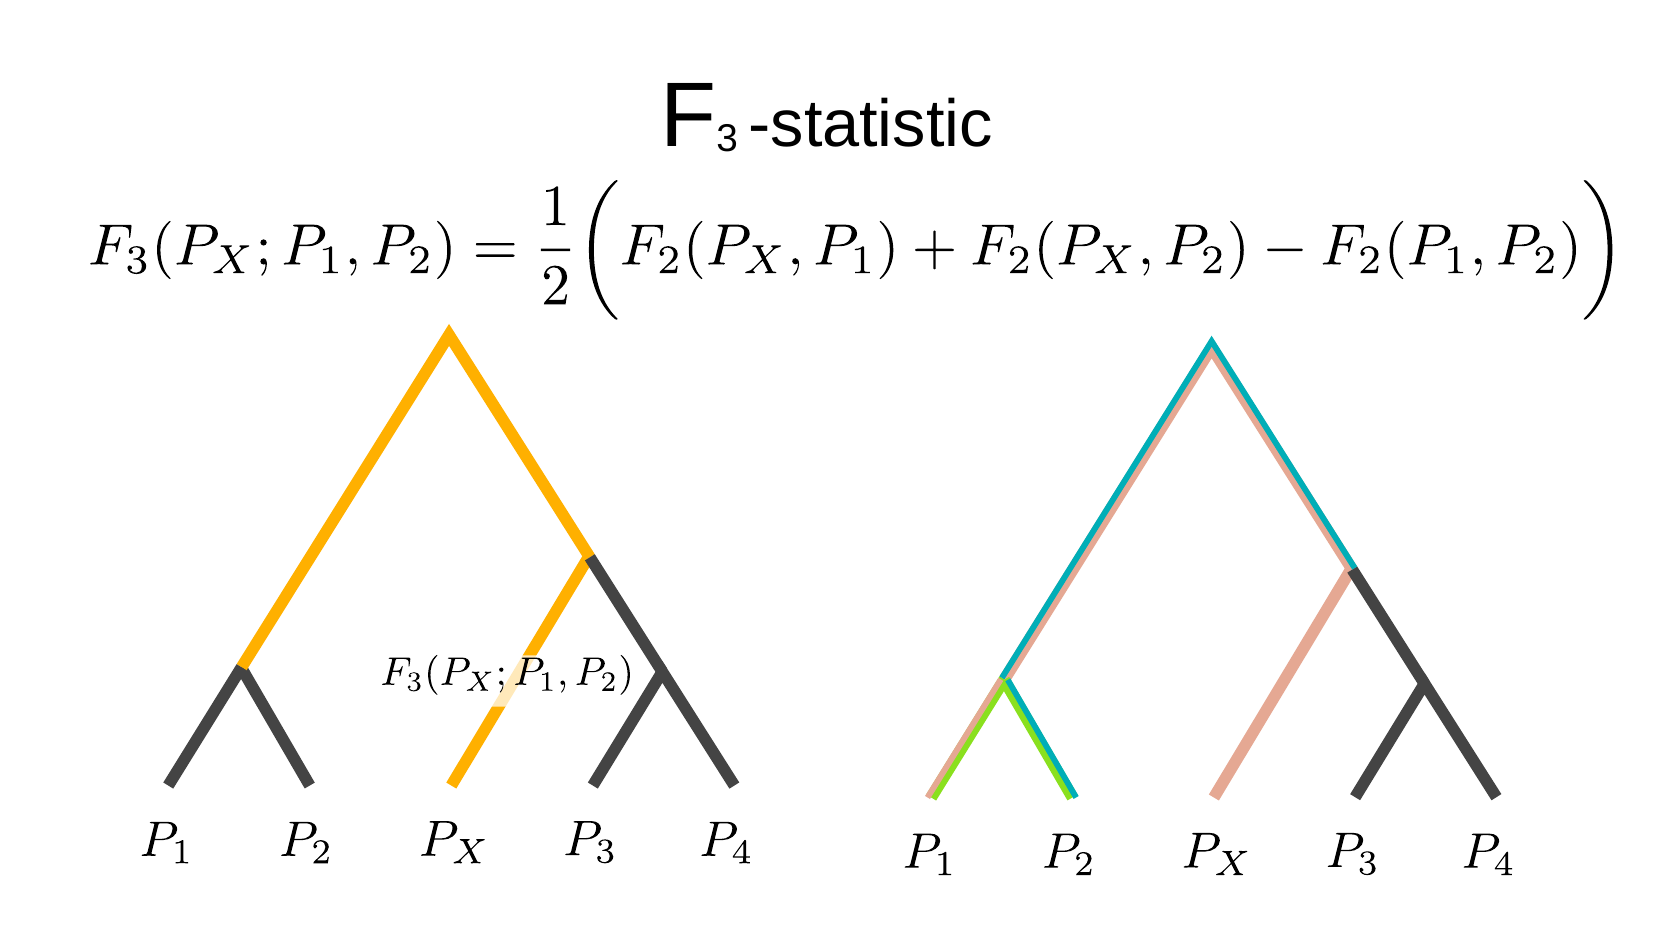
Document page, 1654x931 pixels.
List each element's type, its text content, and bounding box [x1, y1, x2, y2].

text_box [90, 180, 1613, 320]
title F3 -statistic [82, 37, 1571, 193]
picture [904, 335, 1513, 876]
picture [141, 323, 750, 864]
